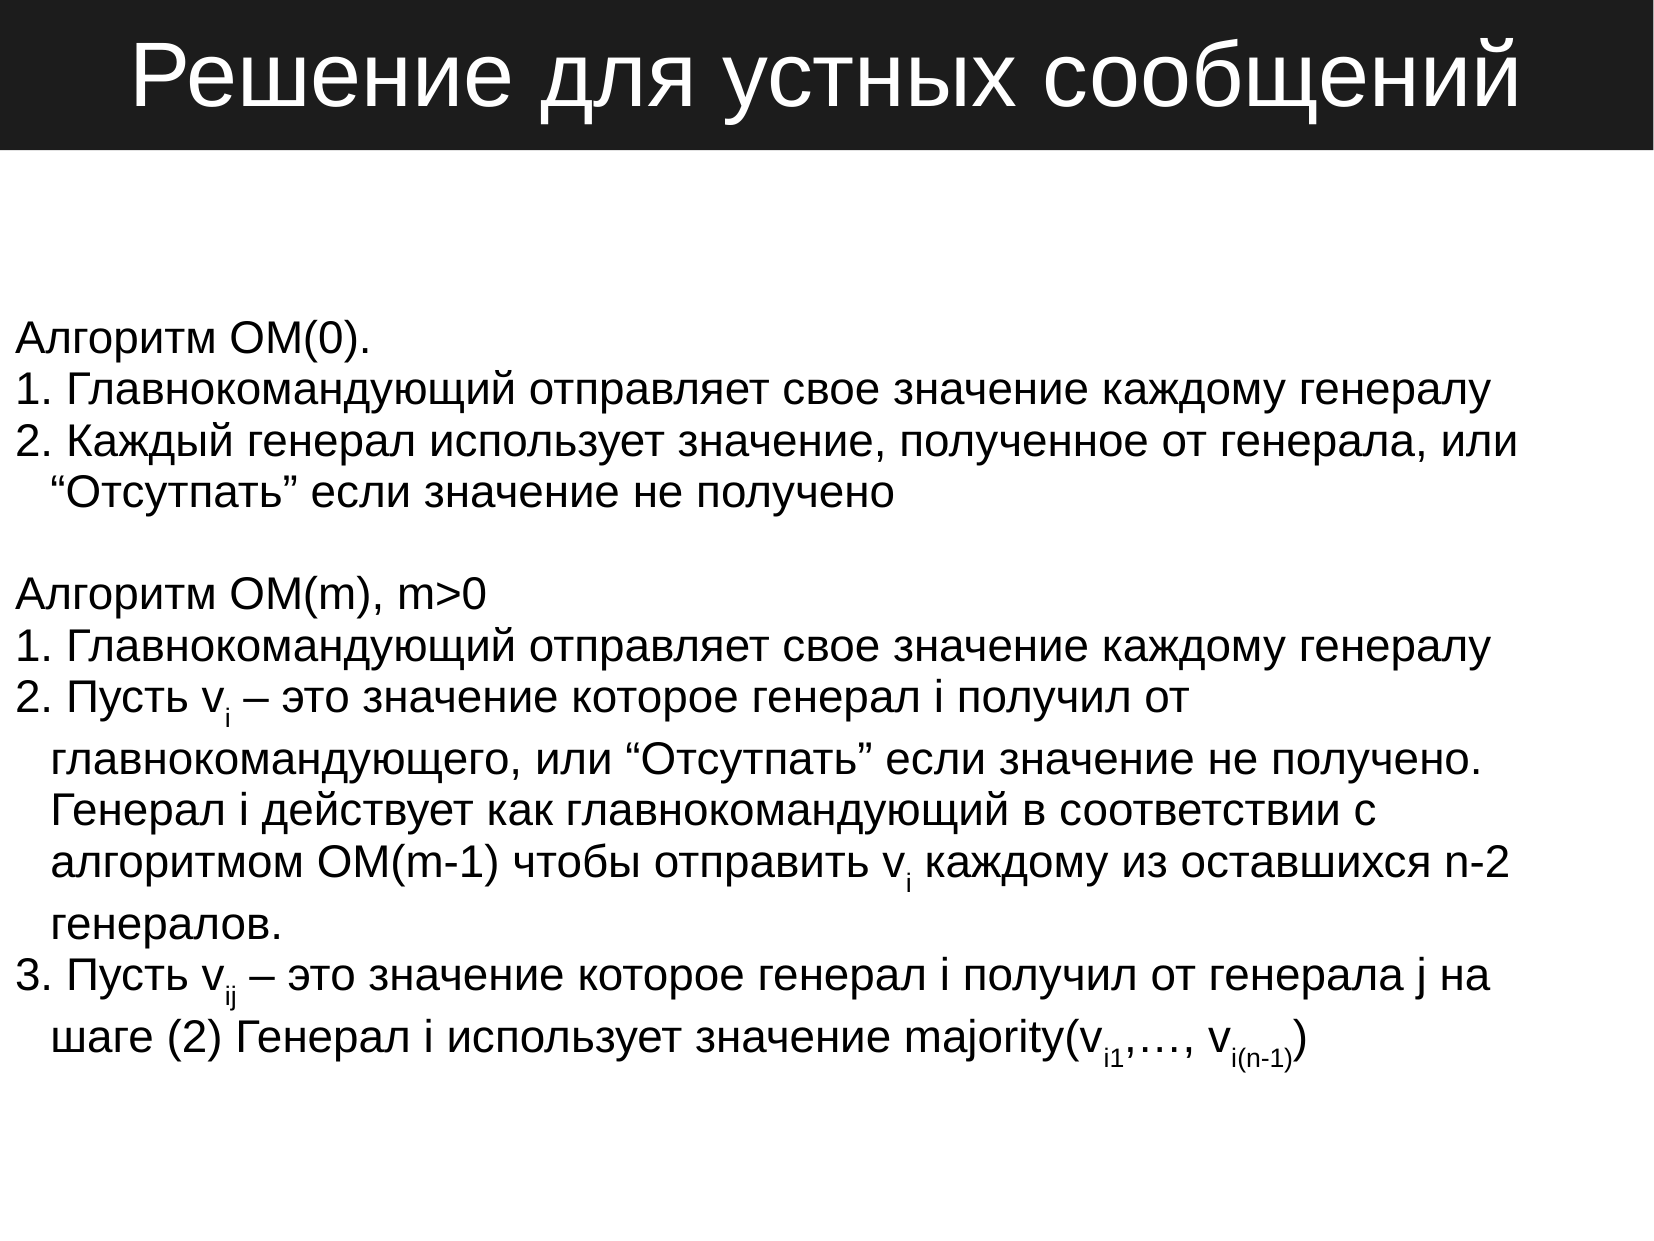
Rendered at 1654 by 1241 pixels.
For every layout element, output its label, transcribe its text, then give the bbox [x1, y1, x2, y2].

title Решение для устных сообщений [0, 0, 1654, 151]
subtitle Алгоритм OM(0). Главнокомандующий отправляет свое значение каждому генералу Каждый генерал использует значение, полученное от генерала, или “Отсутпать” если значение не получено Алгоритм OM(m), m>0 Главнокомандующий отправляет свое значение каждому генералу Пусть vi – это значение которое генерал i получил от главнокомандующего, или “Отсутпать” если значение не получено. Генерал i действует как главнокомандующий в соответствии с алгоритмом OM(m-1) чтобы отправить vi каждому из оставшихся n-2 генералов. Пусть vij – это значение которое генерал i получил от генерала j на шаге (2) Генерал i использует значение majority(vi1,…, vi(n-1)) [15, 168, 1606, 1218]
